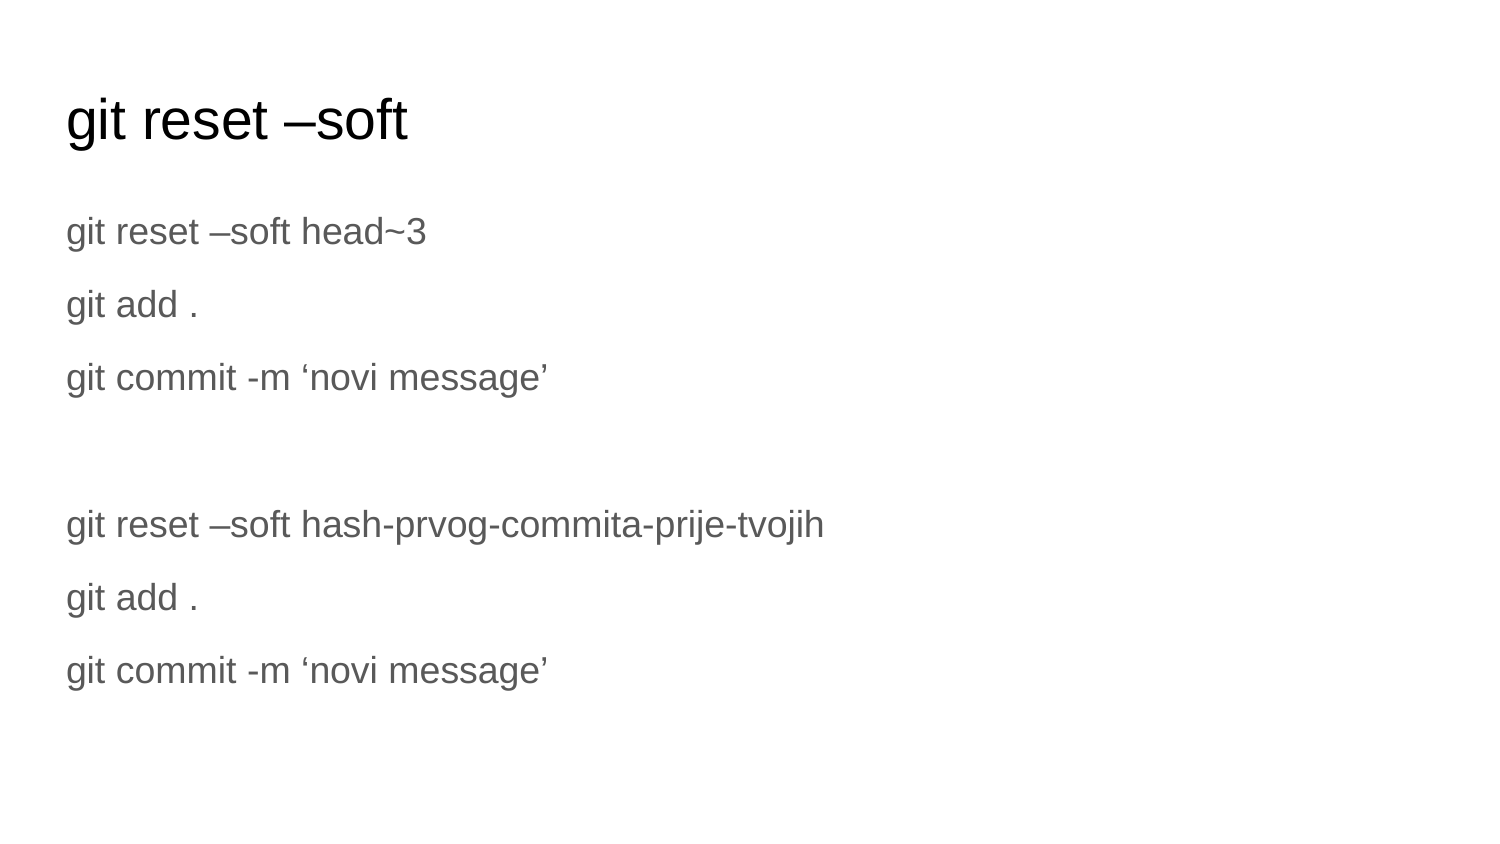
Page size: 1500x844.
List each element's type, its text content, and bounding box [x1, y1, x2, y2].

title git reset –soft [51, 72, 1449, 167]
list git reset –soft head~3 git add . git commit -m ‘novi message’ git reset –soft hash-prvog-commita-prije-tvojih git add . git commit -m ‘novi message’ [51, 189, 1449, 750]
